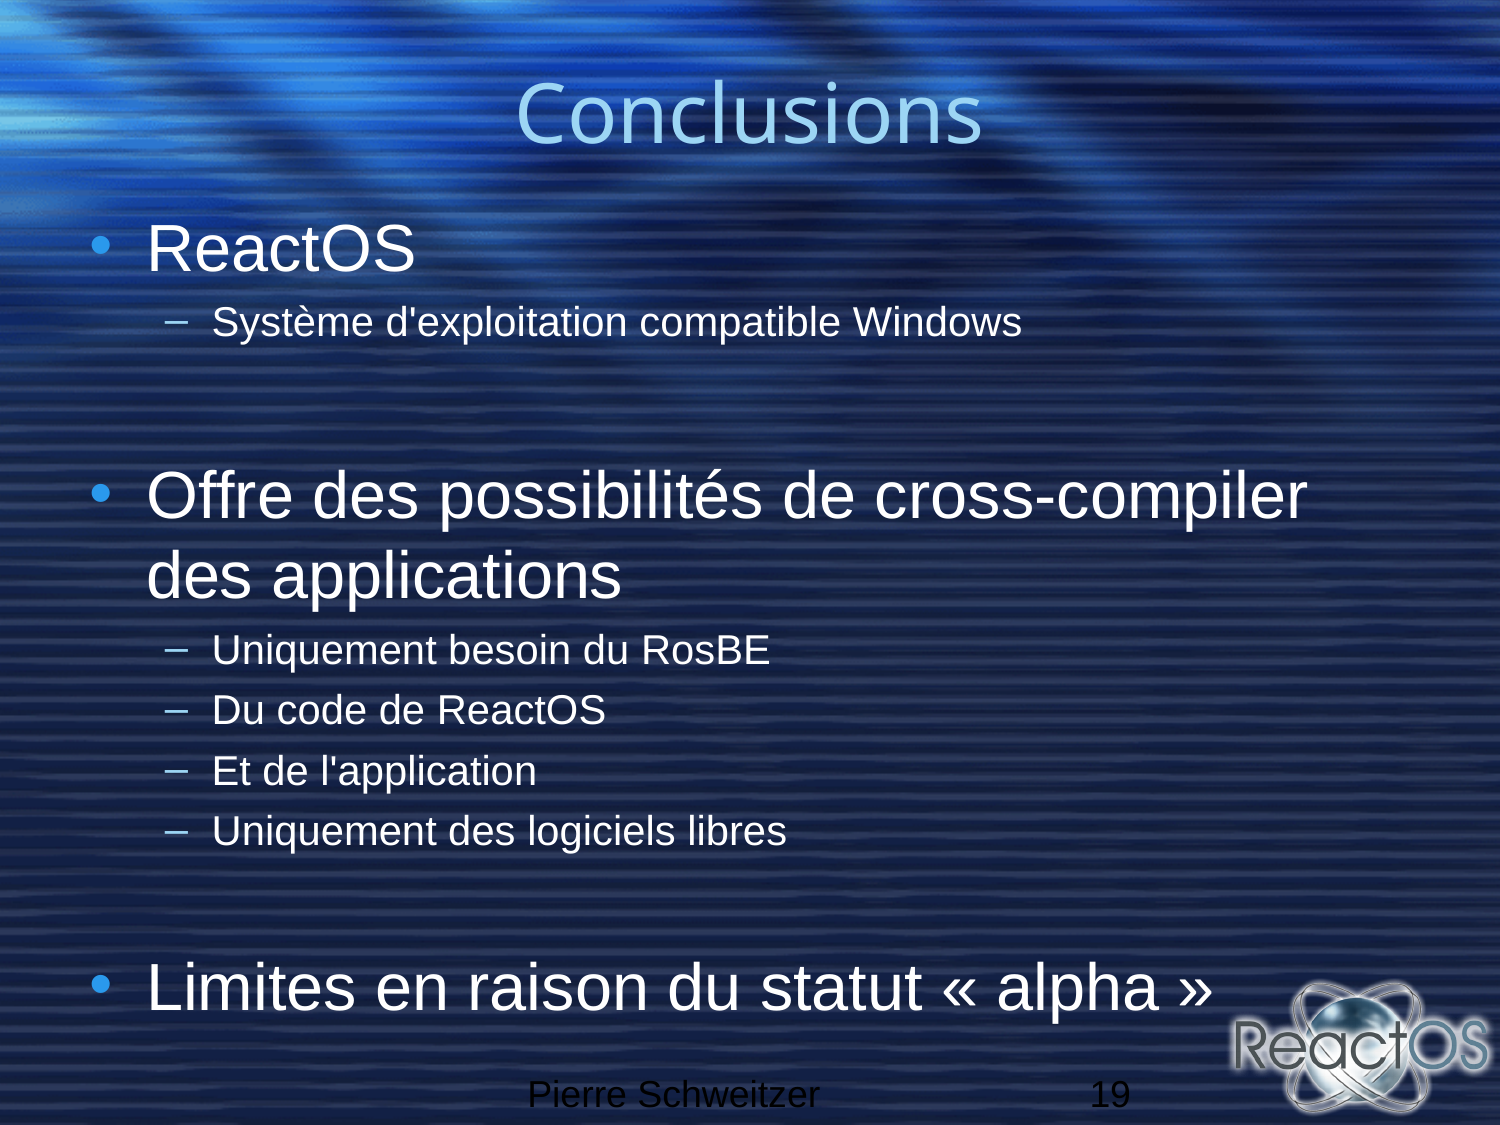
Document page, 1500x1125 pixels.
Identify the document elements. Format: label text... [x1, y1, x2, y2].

picture [0, 0, 1500, 1125]
list ReactOS Système d'exploitation compatible Windows Offre des possibilités de cross-compiler des applications Uniquement besoin du RosBE Du code de ReactOS Et de l'application Uniquement des logiciels libres Limites en raison du statut « alpha » [75, 212, 1426, 1071]
title Conclusions [75, 45, 1426, 176]
